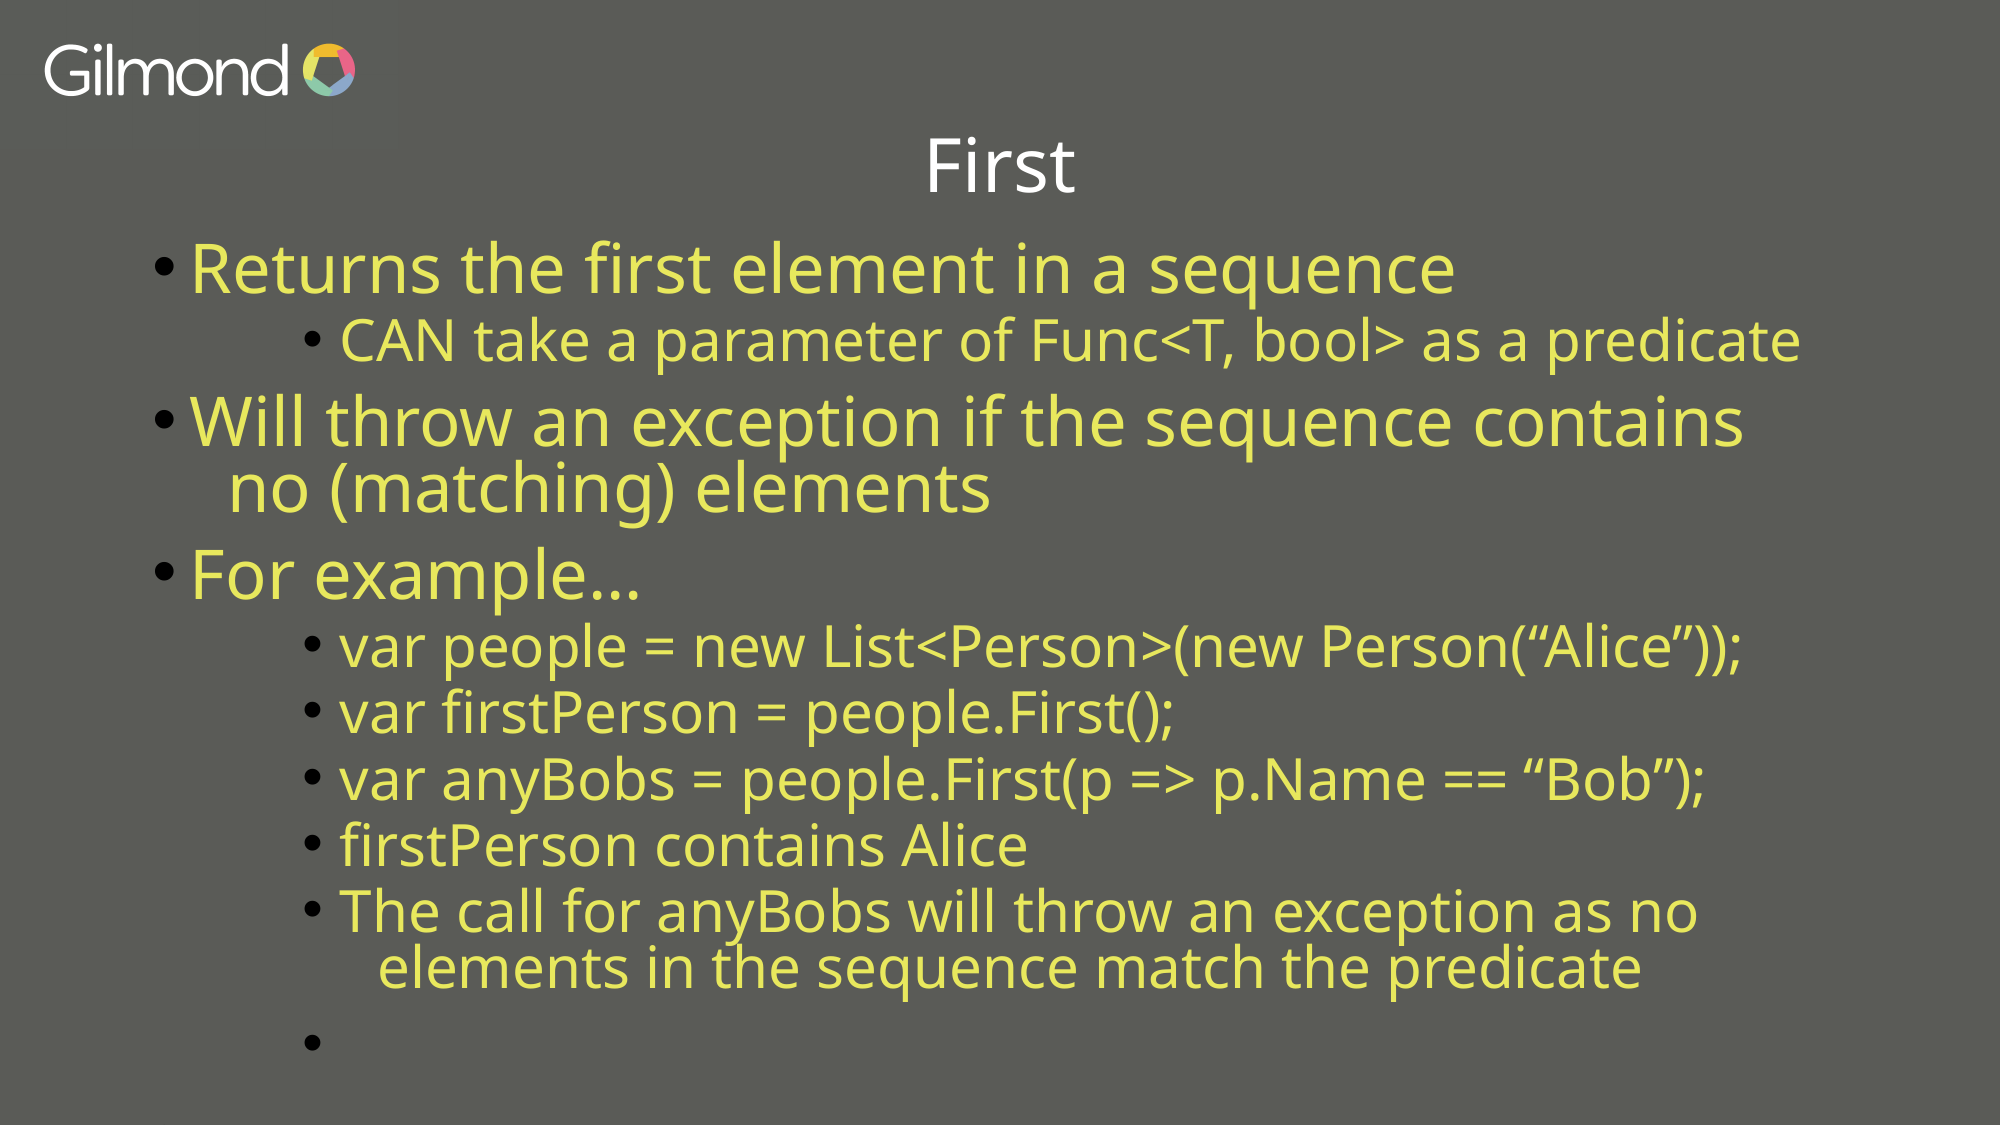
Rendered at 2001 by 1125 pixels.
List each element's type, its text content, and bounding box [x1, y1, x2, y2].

picture [0, 0, 399, 149]
list Returns the first element in a sequence CAN take a parameter of Func<T, bool> as a predicate Will throw an exception if the sequence contains no (matching) elements For example… var people = new List<Person>(new Person(“Alice”)); var firstPerson = people.First(); var anyBobs = people.First(p => p.Name == “Bob”); firstPerson contains Alice The call for anyBobs will throw an exception as no elements in the sequence match the predicate [137, 233, 1863, 1053]
title First [137, 59, 1863, 233]
